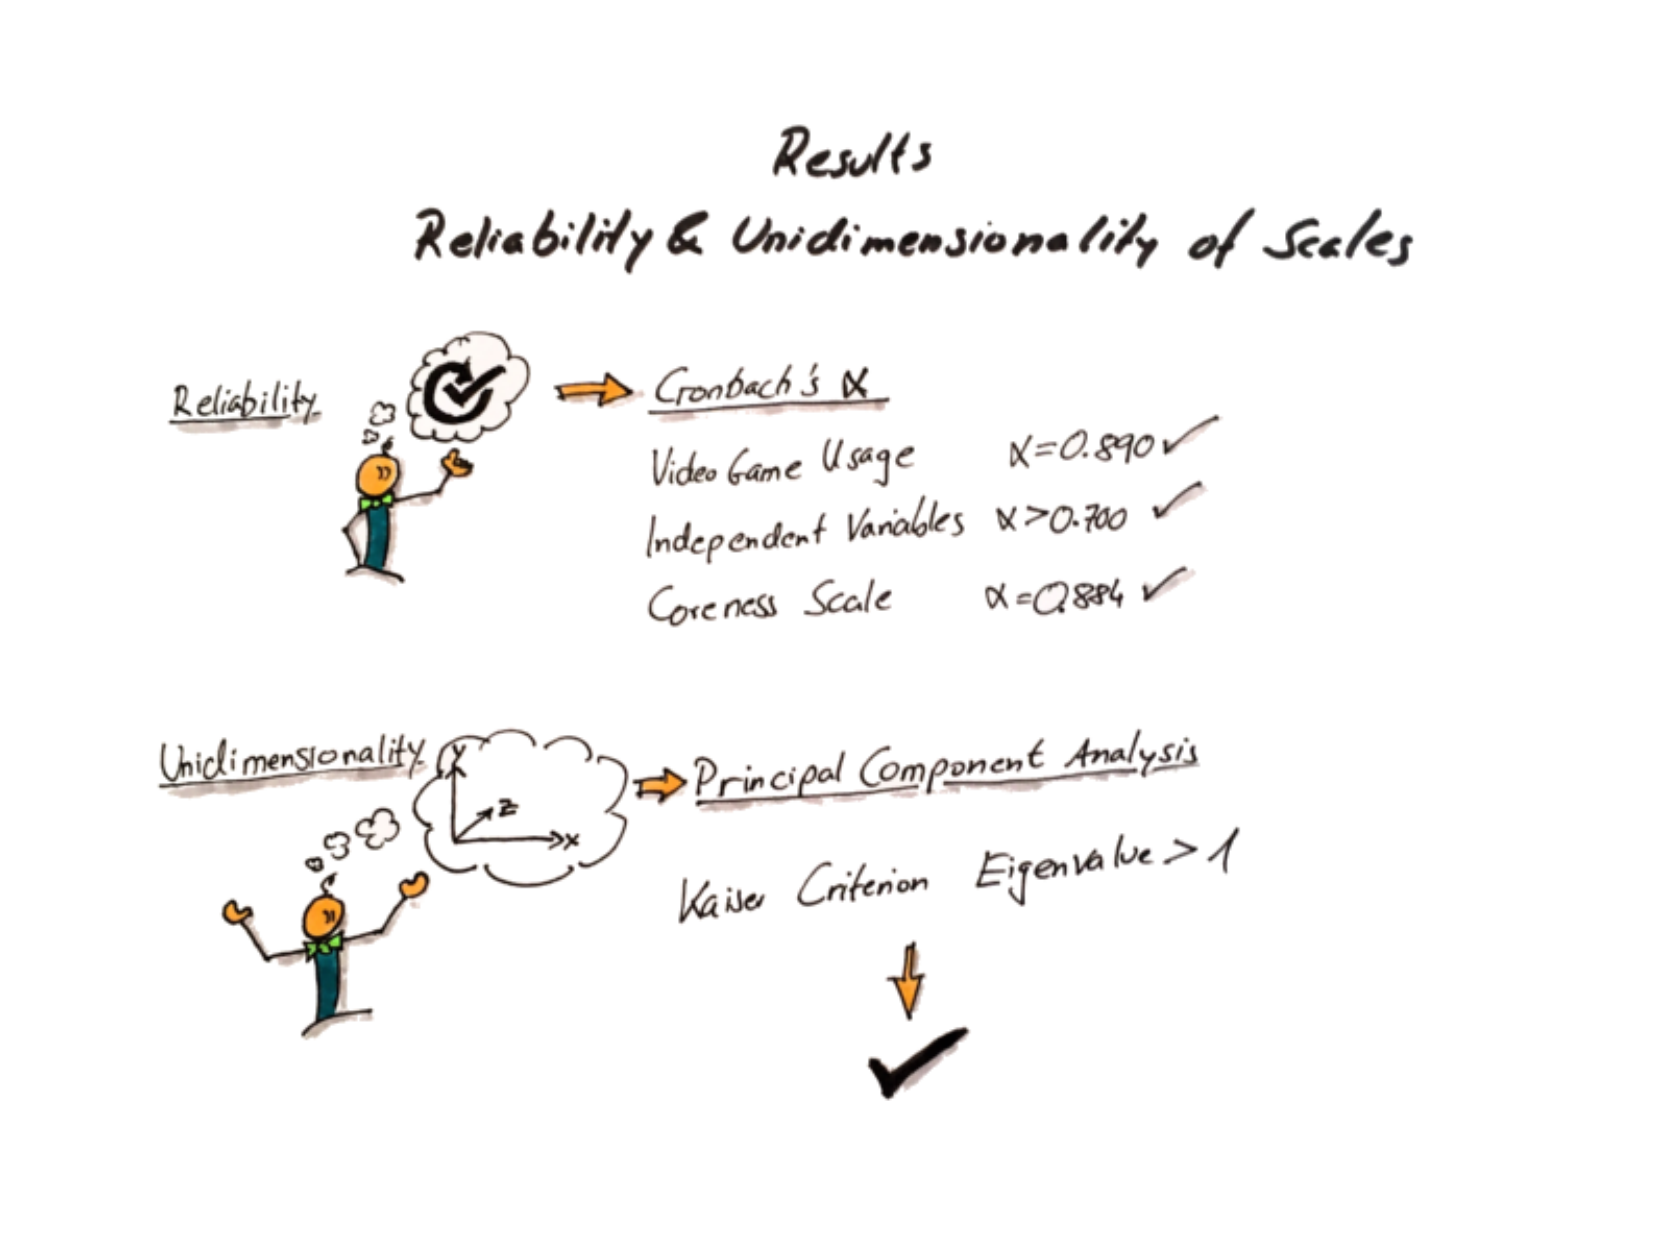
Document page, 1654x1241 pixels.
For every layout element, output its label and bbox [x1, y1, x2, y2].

picture [137, 121, 1528, 1126]
